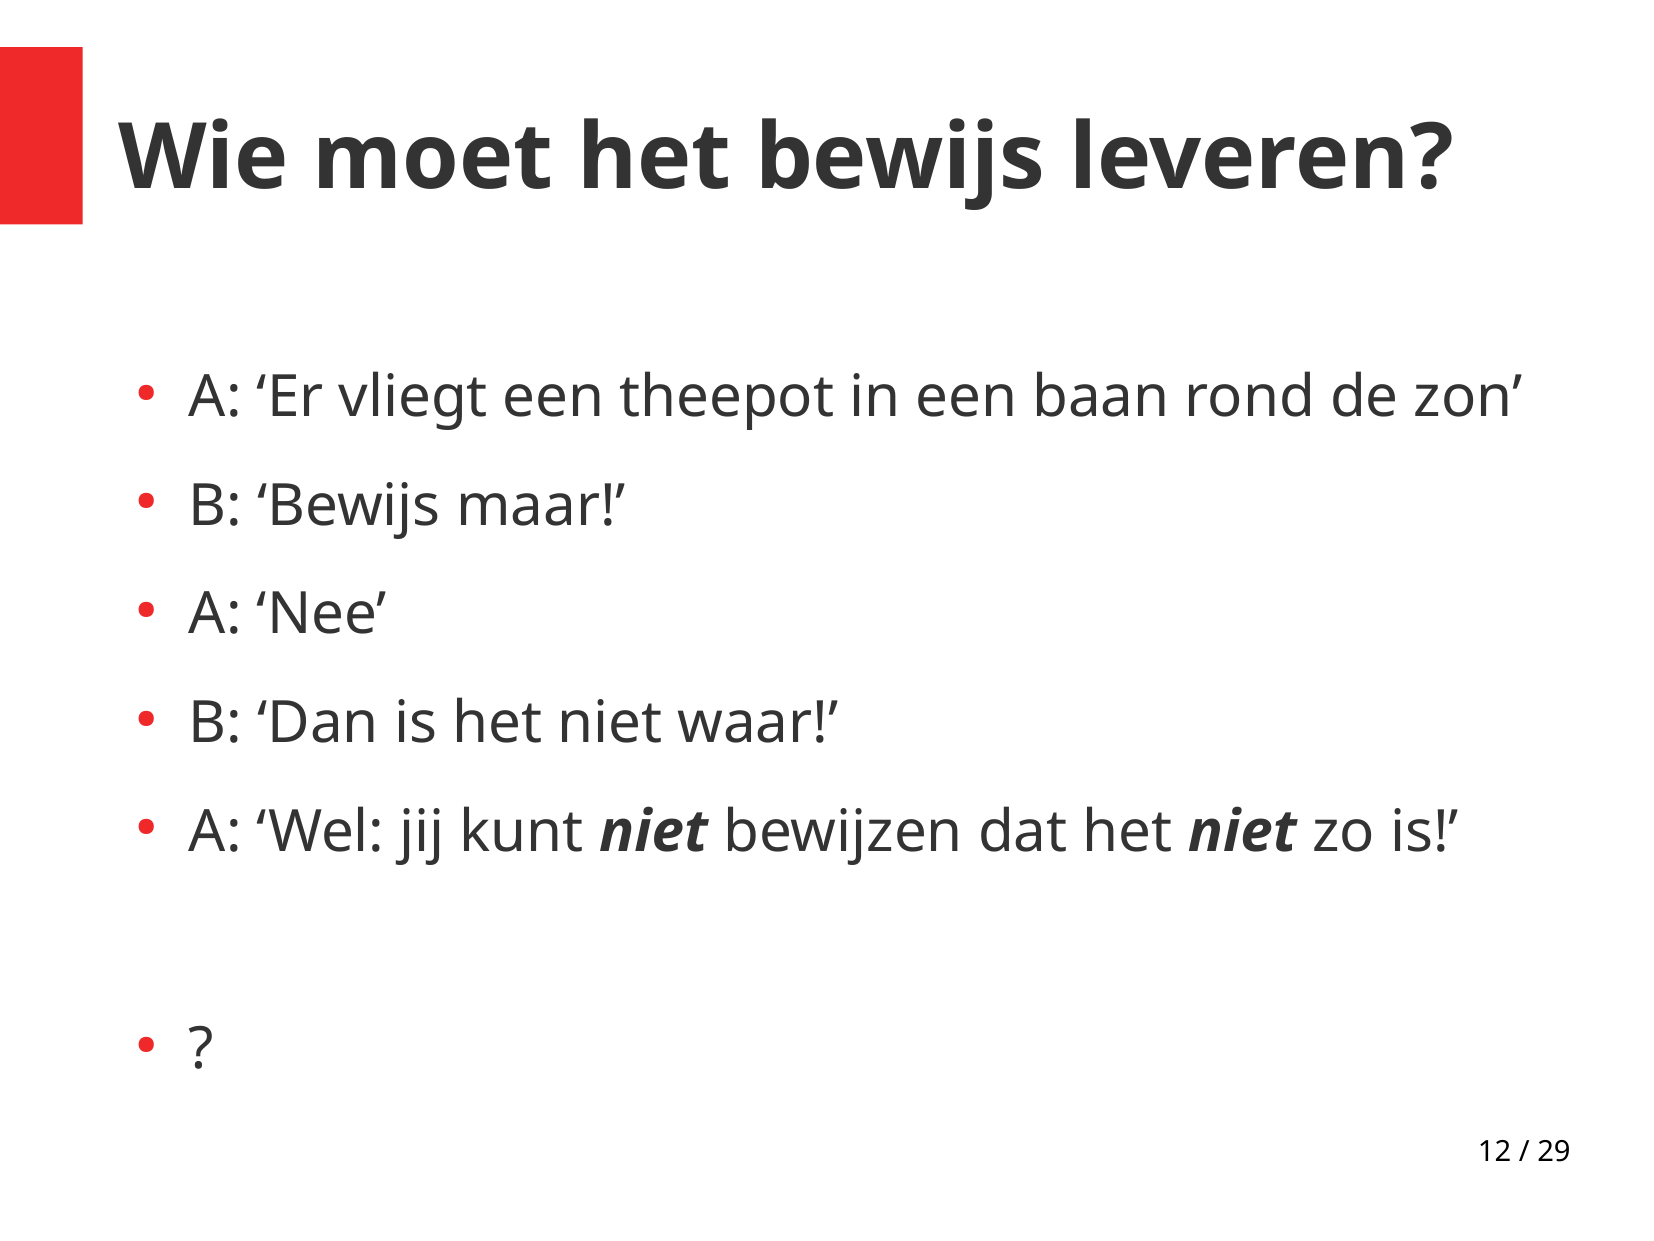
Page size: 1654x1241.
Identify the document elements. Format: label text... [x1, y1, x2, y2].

list A: ‘Er vliegt een theepot in een baan rond de zon’ B: ‘Bewijs maar!’ A: ‘Nee’ B: ‘Dan is het niet waar!’ A: ‘Wel: jij kunt niet bewijzen dat het niet zo is!’ ? [118, 354, 1536, 1074]
title Wie moet het bewijs leveren? [118, 49, 1571, 257]
